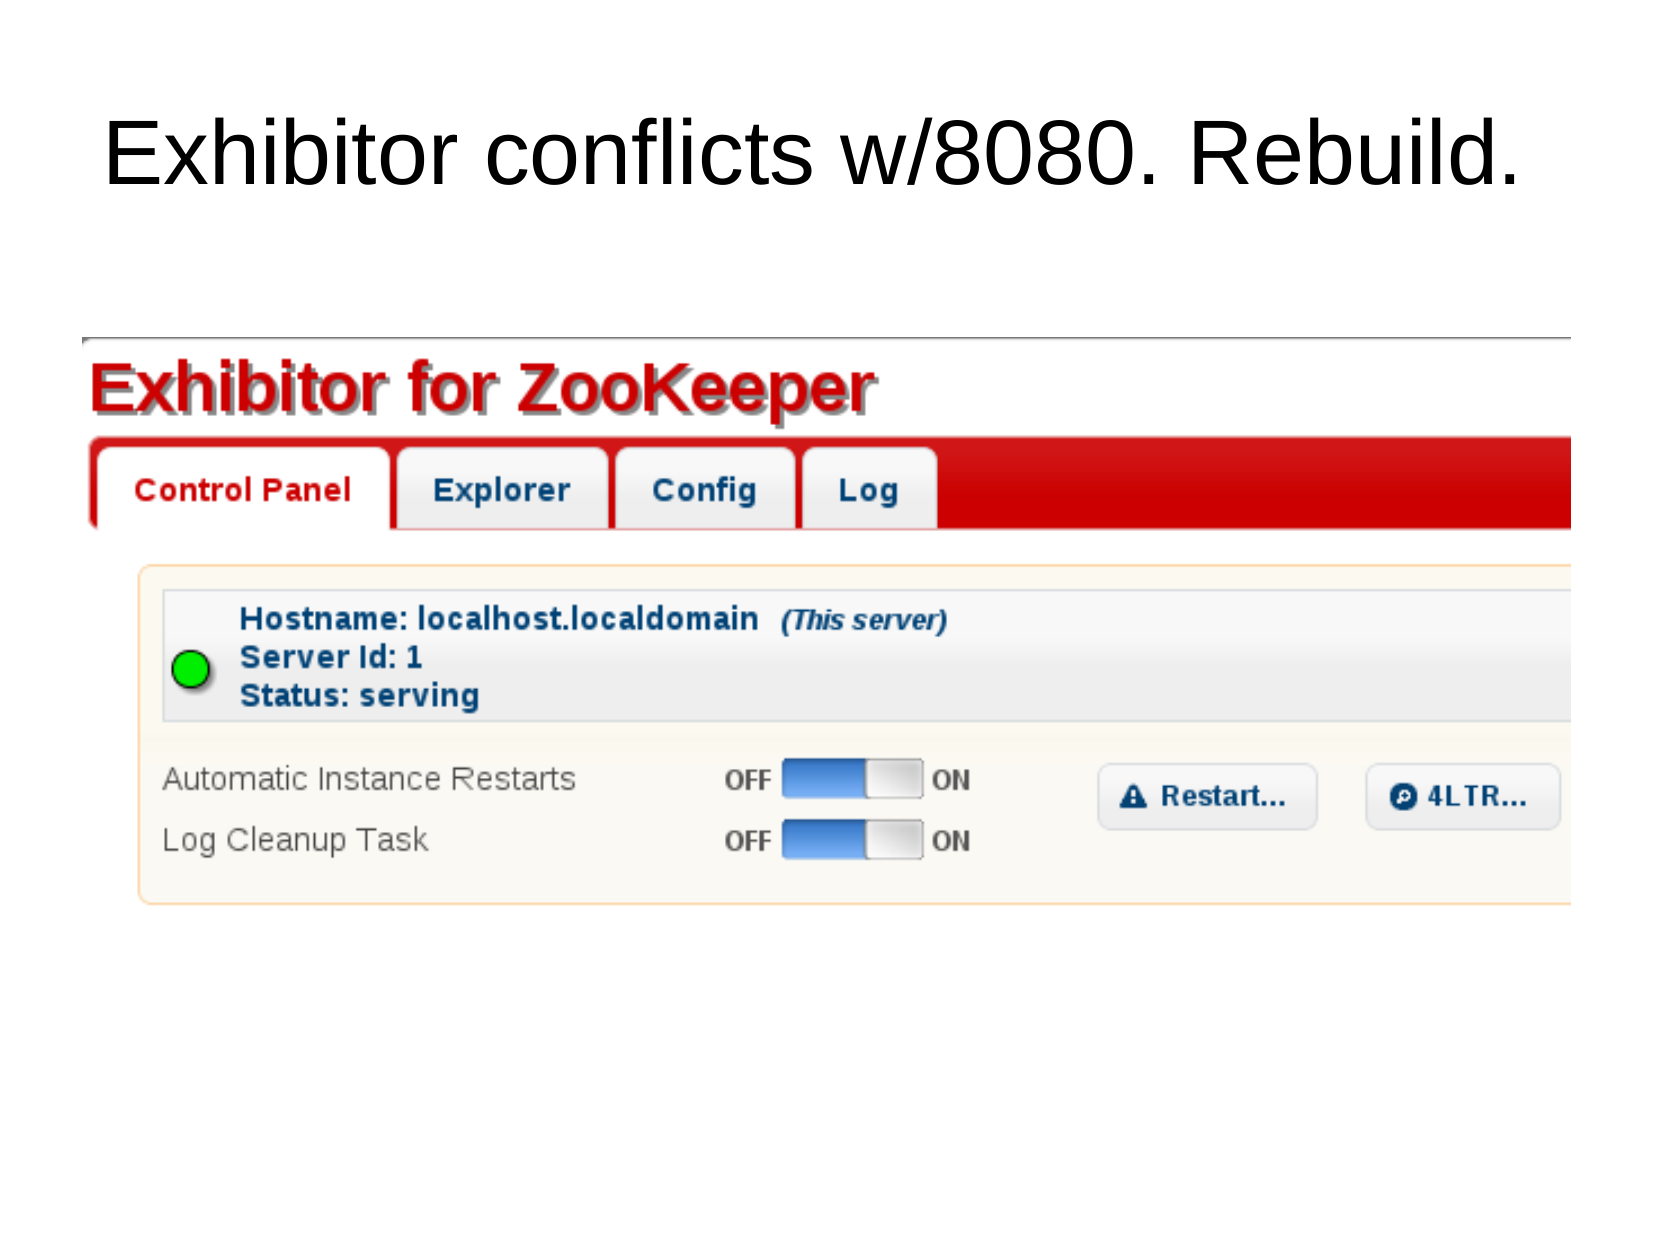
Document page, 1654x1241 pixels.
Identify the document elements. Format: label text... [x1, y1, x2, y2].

picture [82, 337, 1571, 962]
title Exhibitor conflicts w/8080. Rebuild. [82, 49, 1571, 257]
